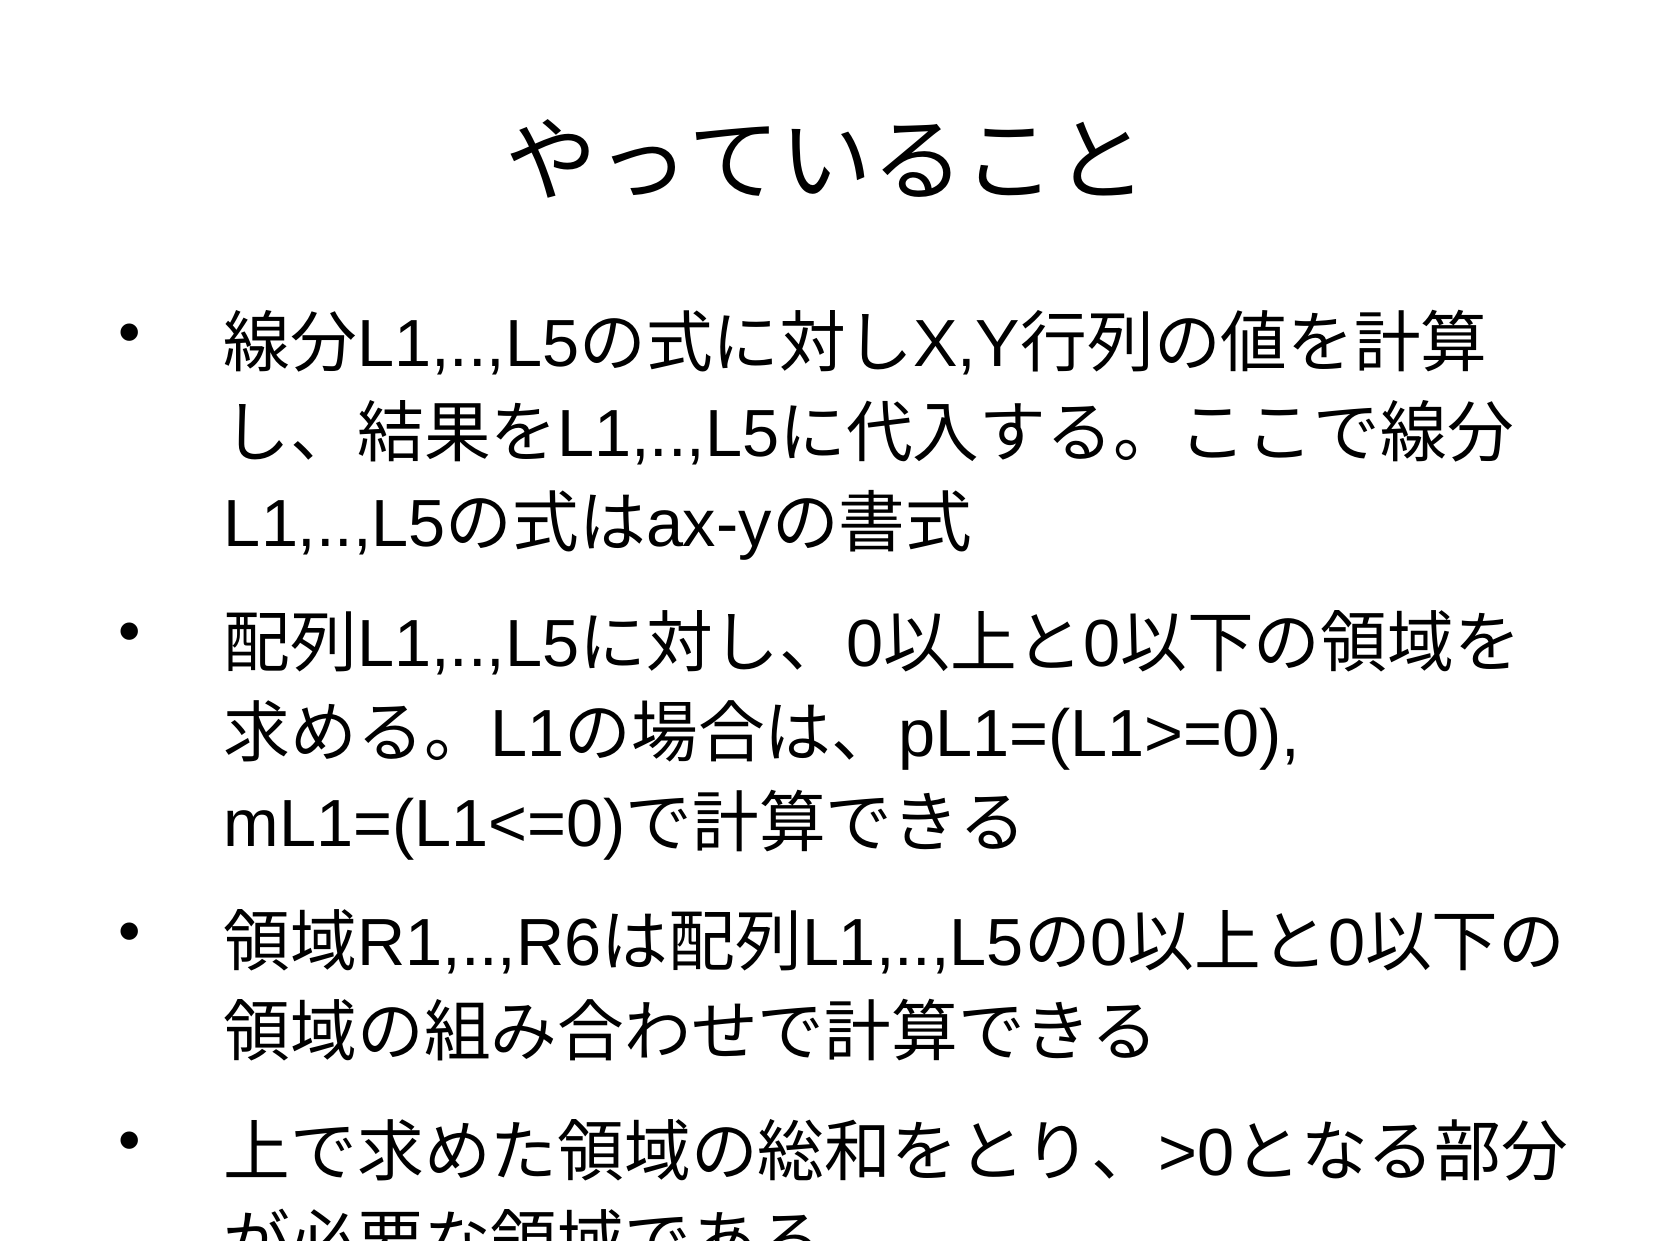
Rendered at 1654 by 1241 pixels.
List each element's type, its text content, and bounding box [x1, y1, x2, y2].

list 線分L1,..,L5の式に対しX,Y行列の値を計算し、結果をL1,..,L5に代入する。ここで線分L1,..,L5の式はax-yの書式 配列L1,..,L5に対し、0以上と0以下の領域を求める。L1の場合は、pL1=(L1>=0), mL1=(L1<=0)で計算できる 領域R1,..,R6は配列L1,..,L5の0以上と0以下の領域の組み合わせで計算できる 上で求めた領域の総和をとり、>0となる部分が必要な領域である この領域を大域変数_PREDに保存 [82, 290, 1571, 1241]
title やっていること [82, 49, 1571, 257]
